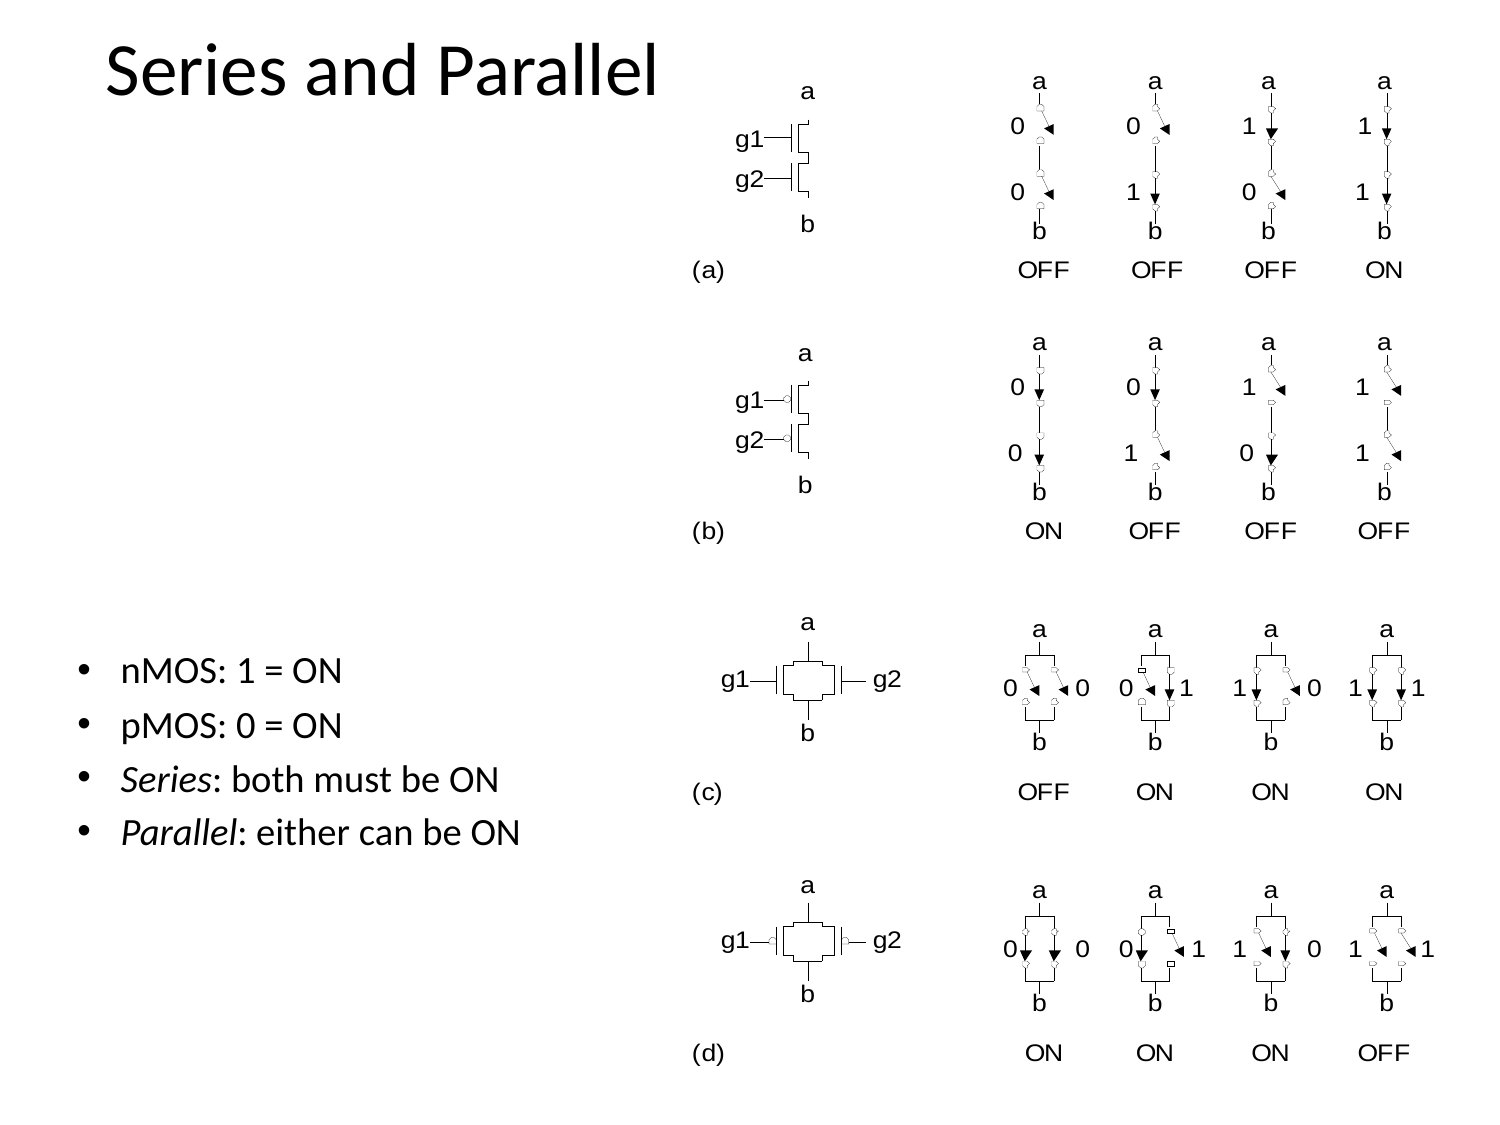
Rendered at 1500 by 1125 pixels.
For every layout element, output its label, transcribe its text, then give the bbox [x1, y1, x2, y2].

list nMOS: 1 = ON pMOS: 0 = ON Series: both must be ON Parallel: either can be ON [62, 587, 675, 863]
chart [675, 50, 1500, 1088]
title Series and Parallel [45, 11, 721, 119]
